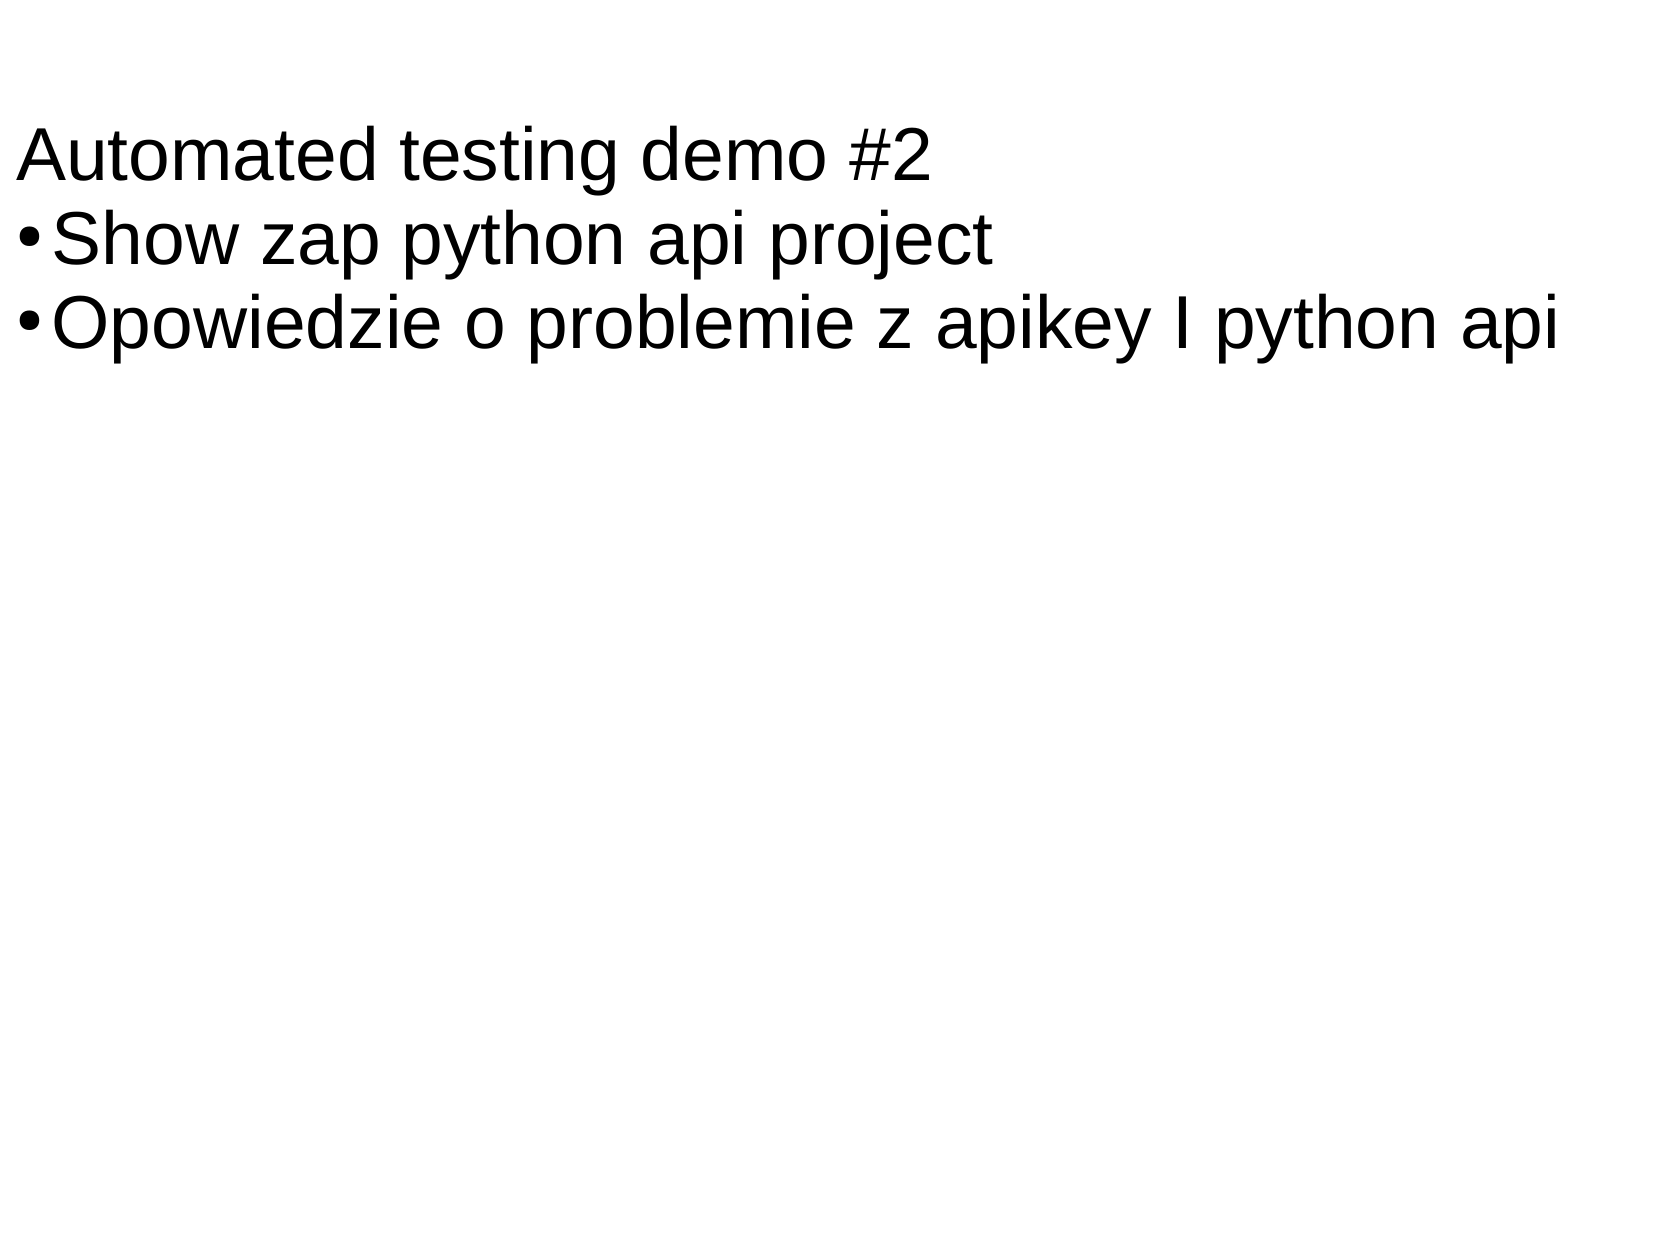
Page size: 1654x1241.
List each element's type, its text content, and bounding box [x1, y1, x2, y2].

text_box Automated testing demo #2 Show zap python api project Opowiedzie o problemie z apikey I python api [1, 105, 1577, 456]
